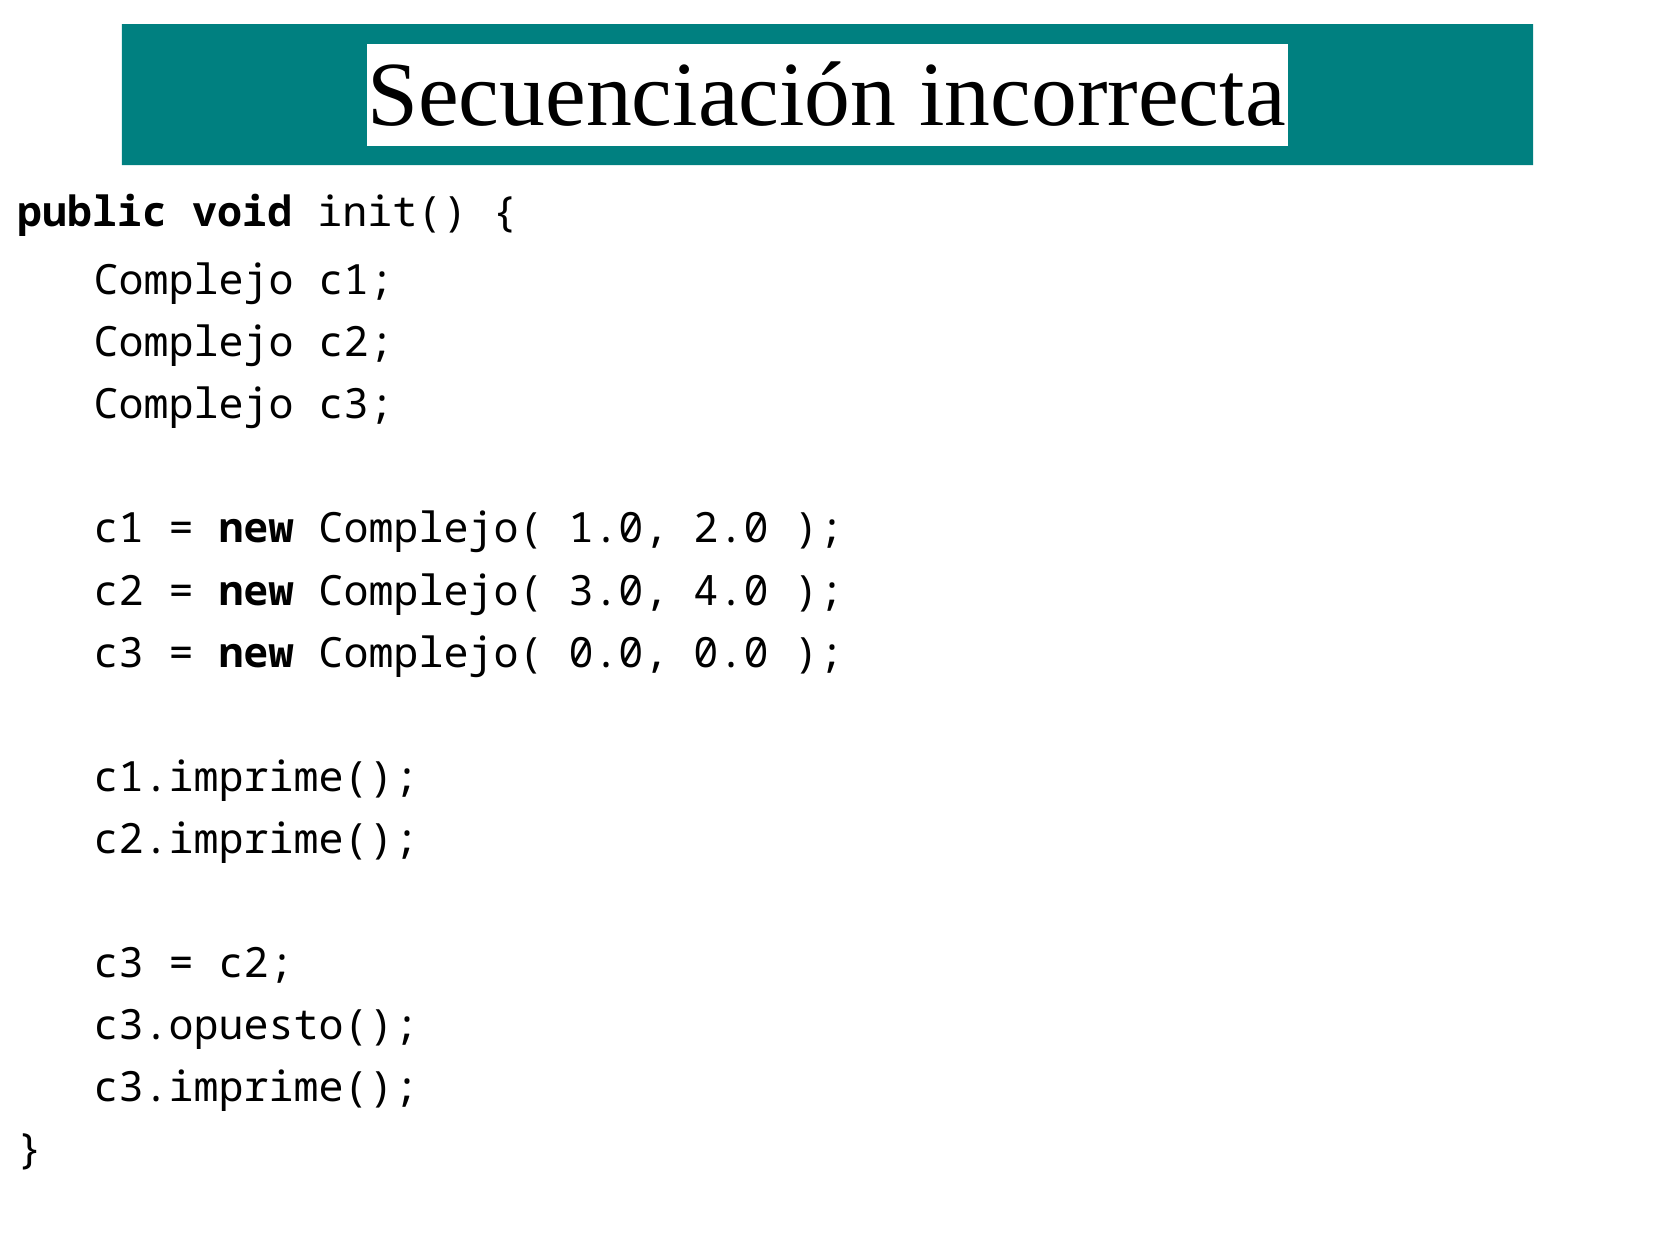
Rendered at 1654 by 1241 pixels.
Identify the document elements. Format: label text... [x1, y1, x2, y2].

text_box public void init() { Complejo c1; Complejo c2; Complejo c3; c1 = new Complejo( 1.0, 2.0 ); c2 = new Complejo( 3.0, 4.0 ); c3 = new Complejo( 0.0, 0.0 ); c1.imprime(); c2.imprime(); c3 = c2; c3.opuesto(); c3.imprime(); } [0, 195, 1654, 1172]
title Secuenciación incorrecta [121, 24, 1534, 166]
